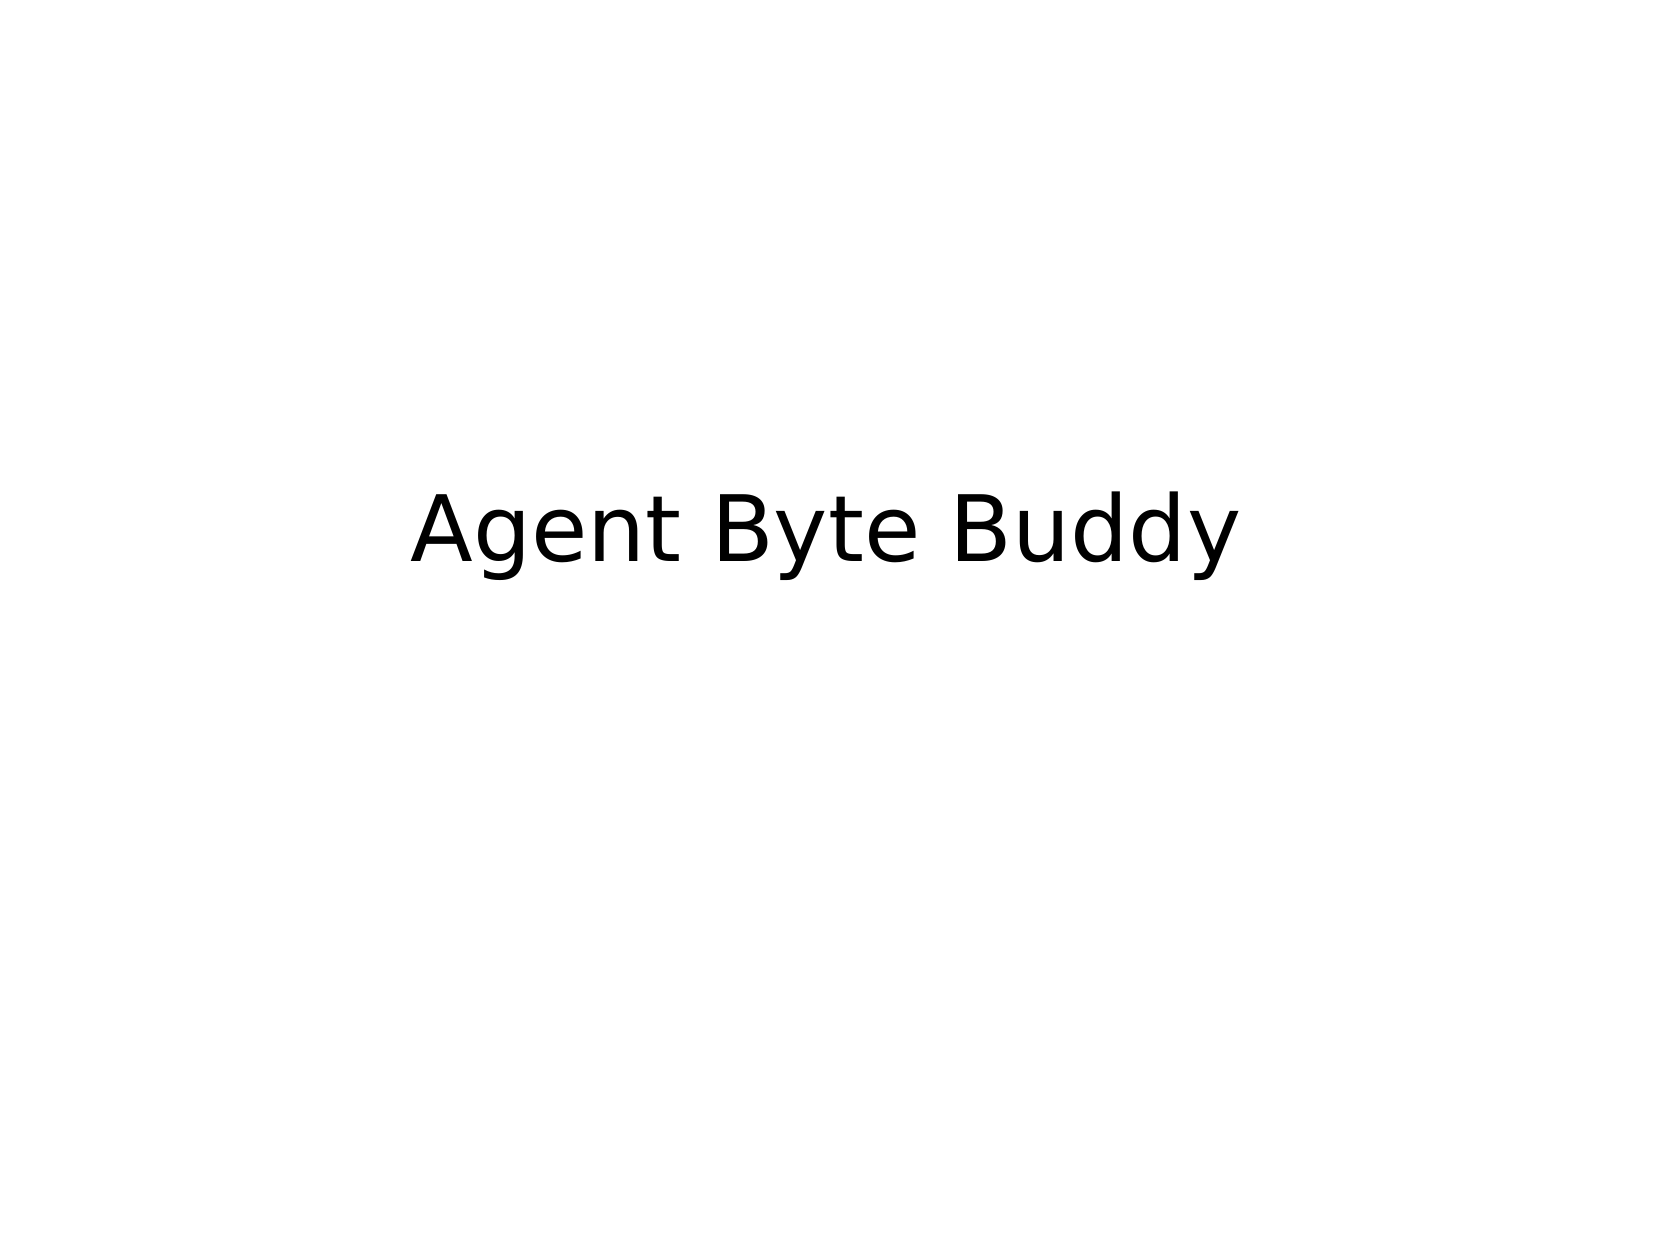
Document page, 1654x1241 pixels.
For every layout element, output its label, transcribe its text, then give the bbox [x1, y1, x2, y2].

subtitle Agent Byte Buddy [82, 49, 1571, 1010]
